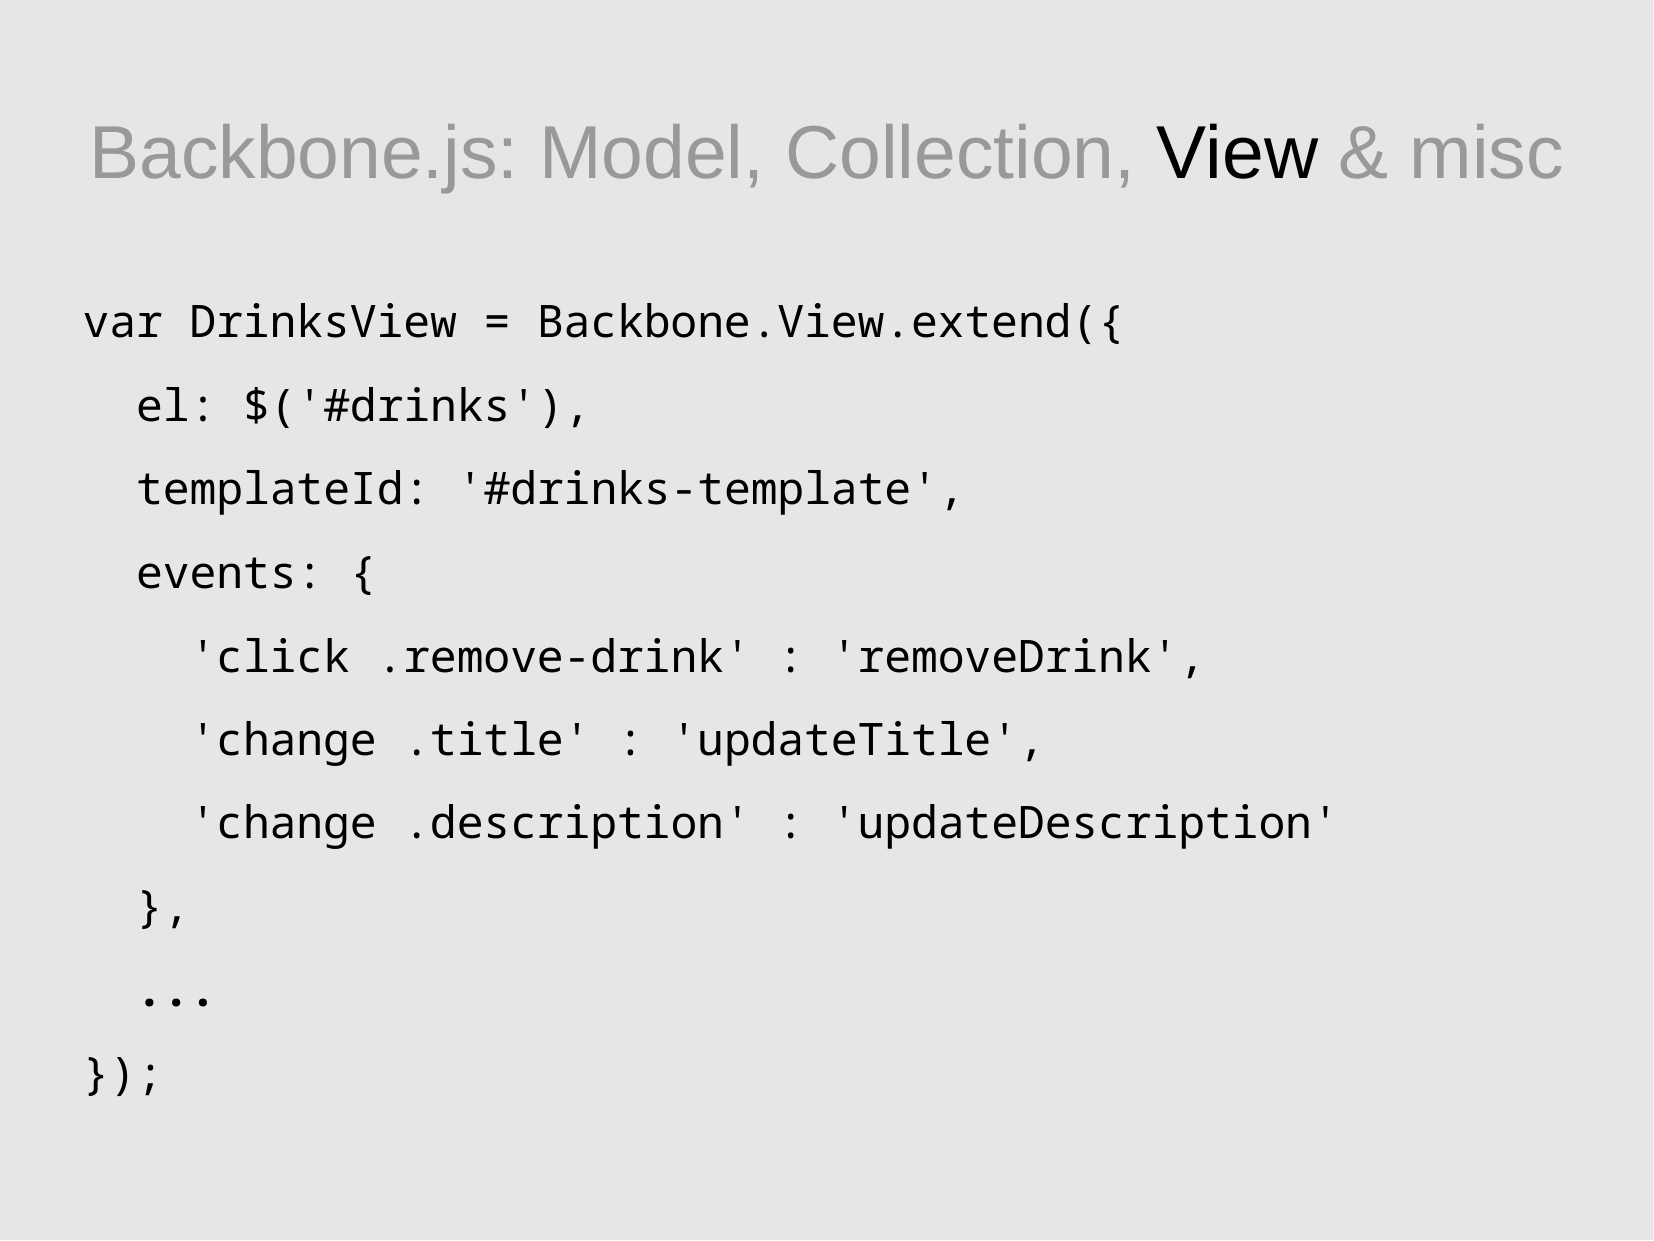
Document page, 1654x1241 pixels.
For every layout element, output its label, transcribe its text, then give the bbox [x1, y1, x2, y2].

title Backbone.js: Model, Collection, View & misc [82, 56, 1571, 250]
list var DrinksView = Backbone.View.extend({ el: $('#drinks'), templateId: '#drinks-template', events: { 'click .remove-drink' : 'removeDrink', 'change .title' : 'updateTitle', 'change .description' : 'updateDescription' }, ... }); [82, 290, 1571, 1109]
